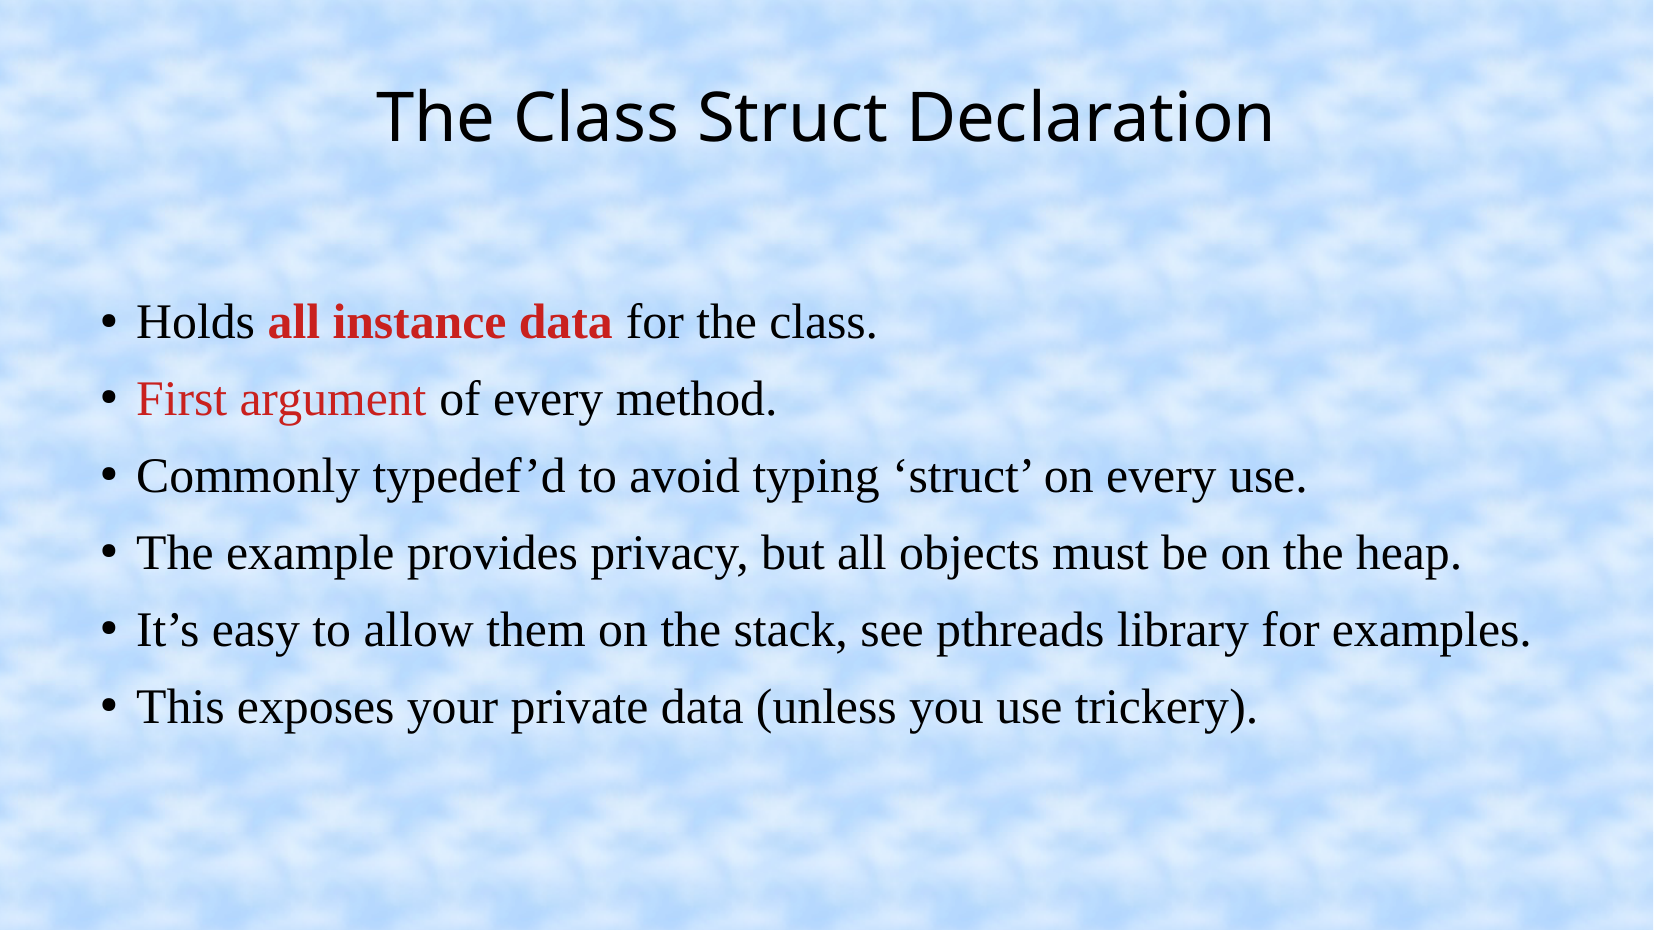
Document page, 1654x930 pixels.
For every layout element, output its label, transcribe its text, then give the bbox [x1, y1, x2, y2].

picture [0, 0, 1654, 930]
title The Class Struct Declaration [82, 36, 1571, 193]
list Holds all instance data for the class. First argument of every method. Commonly typedef’d to avoid typing ‘struct’ on every use. The example provides privacy, but all objects must be on the heap. It’s easy to allow them on the stack, see pthreads library for examples. This exposes your private data (unless you use trickery). [82, 217, 1571, 841]
